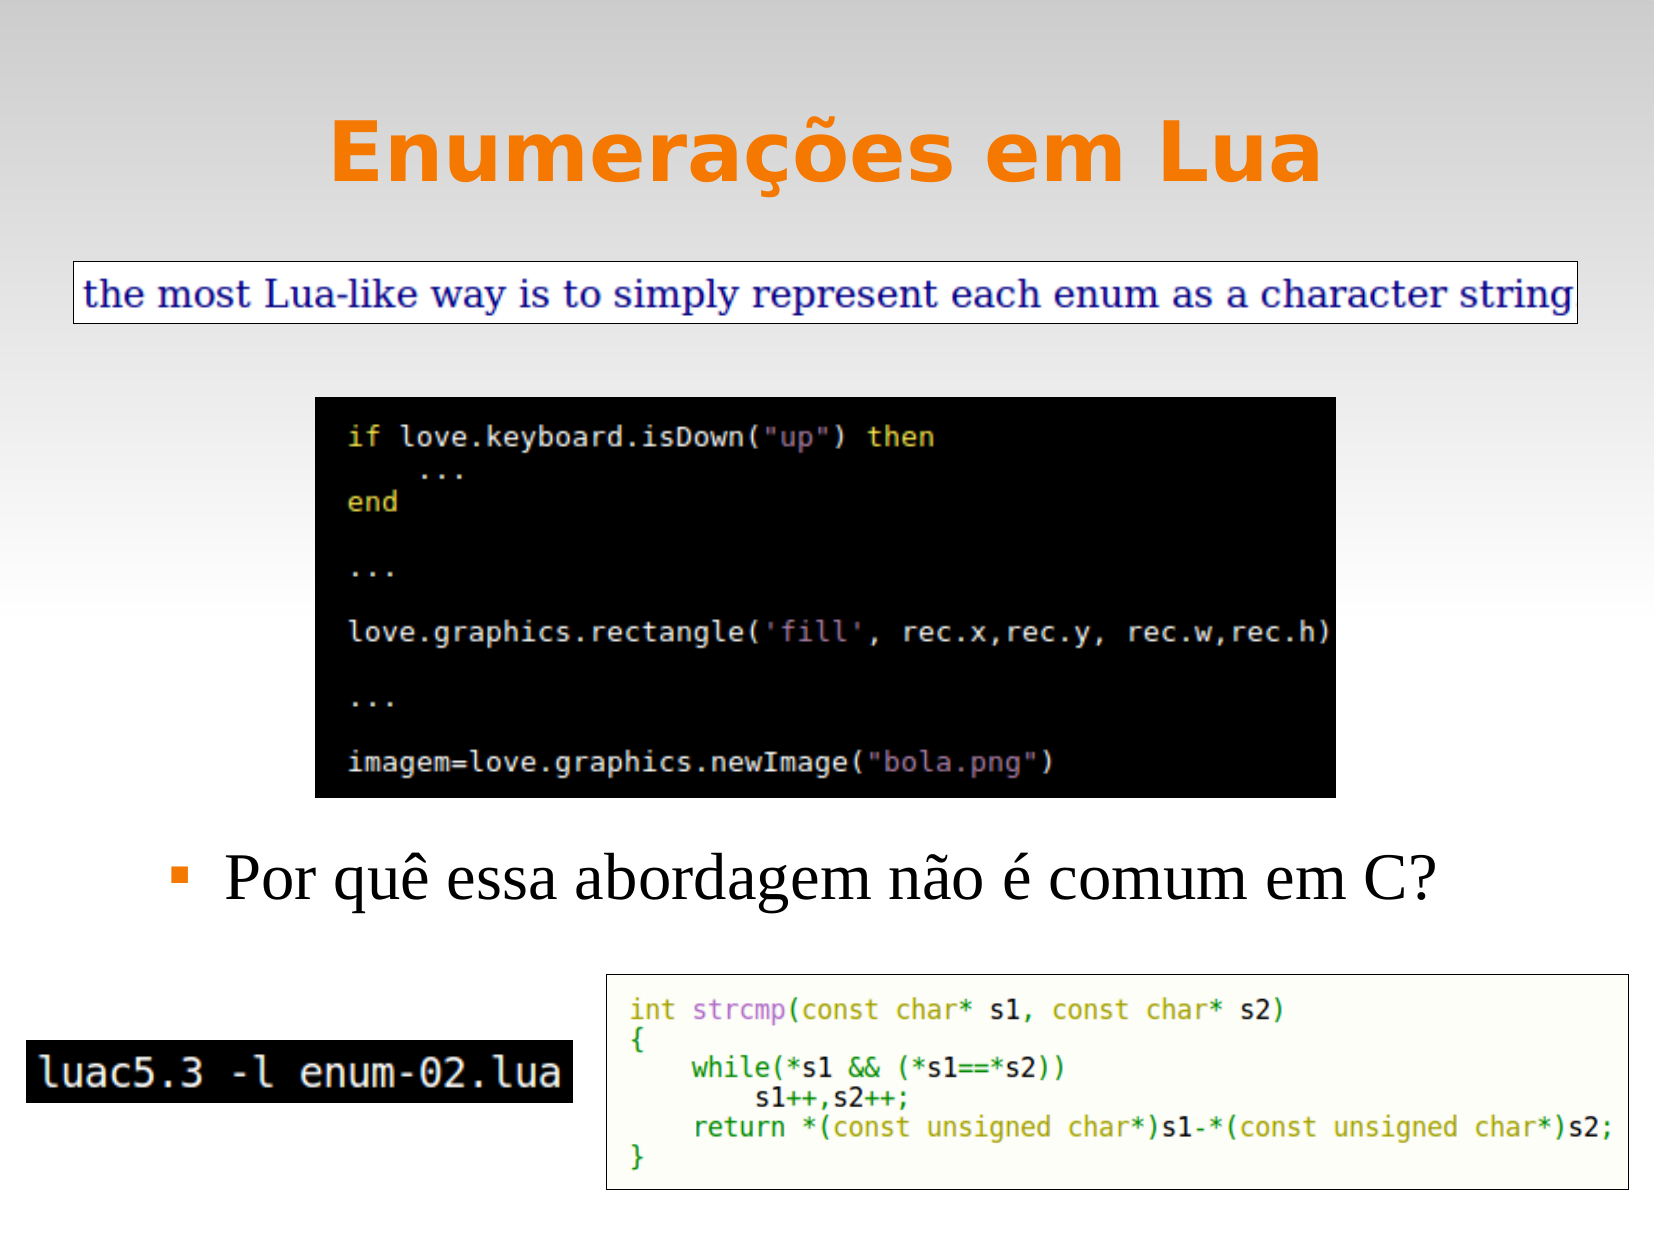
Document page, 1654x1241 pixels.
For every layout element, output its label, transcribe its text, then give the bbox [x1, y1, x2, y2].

picture [315, 397, 1336, 798]
picture [606, 974, 1629, 1190]
title Enumerações em Lua [82, 49, 1571, 257]
picture [73, 261, 1578, 324]
list Por quê essa abordagem não é comum em C? [82, 839, 1571, 934]
picture [26, 1040, 573, 1103]
